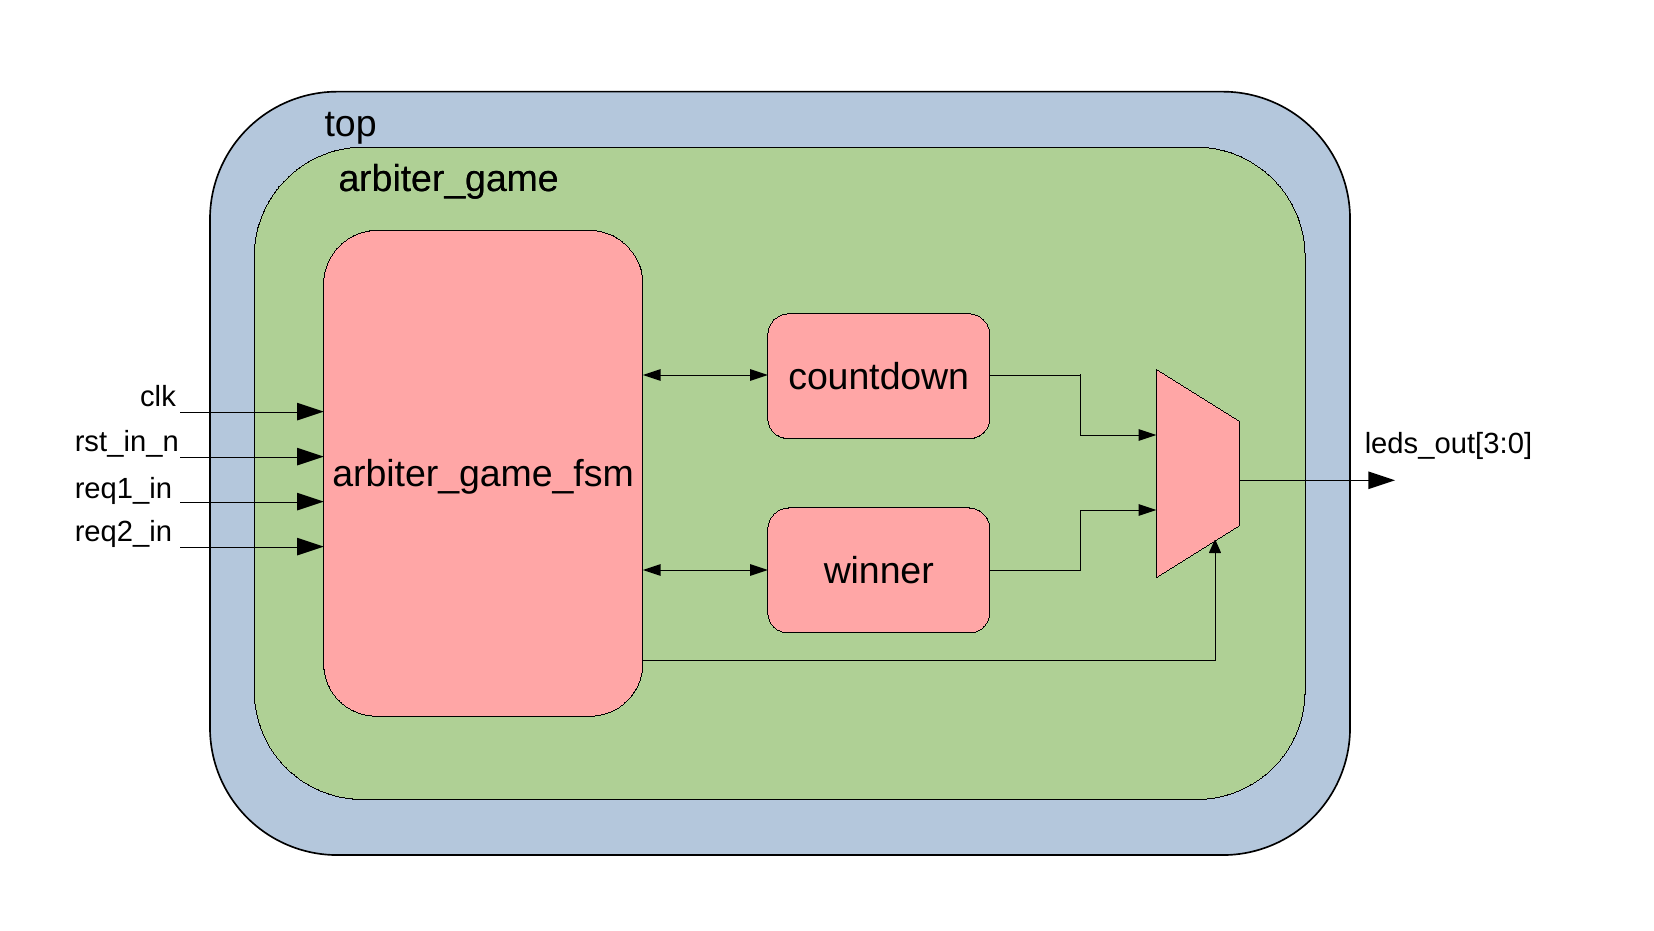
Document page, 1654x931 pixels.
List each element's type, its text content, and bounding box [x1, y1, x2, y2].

text_box countdown [767, 313, 990, 439]
text_box req2_in [60, 507, 196, 556]
text_box winner [767, 507, 990, 633]
text_box [210, 413, 323, 457]
text_box [210, 458, 323, 502]
text_box [210, 91, 1351, 856]
text_box req1_in [60, 465, 196, 507]
text_box arbiter_game_fsm [323, 230, 643, 717]
text_box [210, 94, 335, 412]
text_box top [309, 94, 560, 152]
text_box clk [125, 372, 196, 417]
text_box [210, 503, 323, 547]
text_box arbiter_game [323, 150, 574, 249]
text_box leds_out[3:0] [1350, 420, 1621, 468]
text_box rst_in_n [60, 417, 196, 465]
